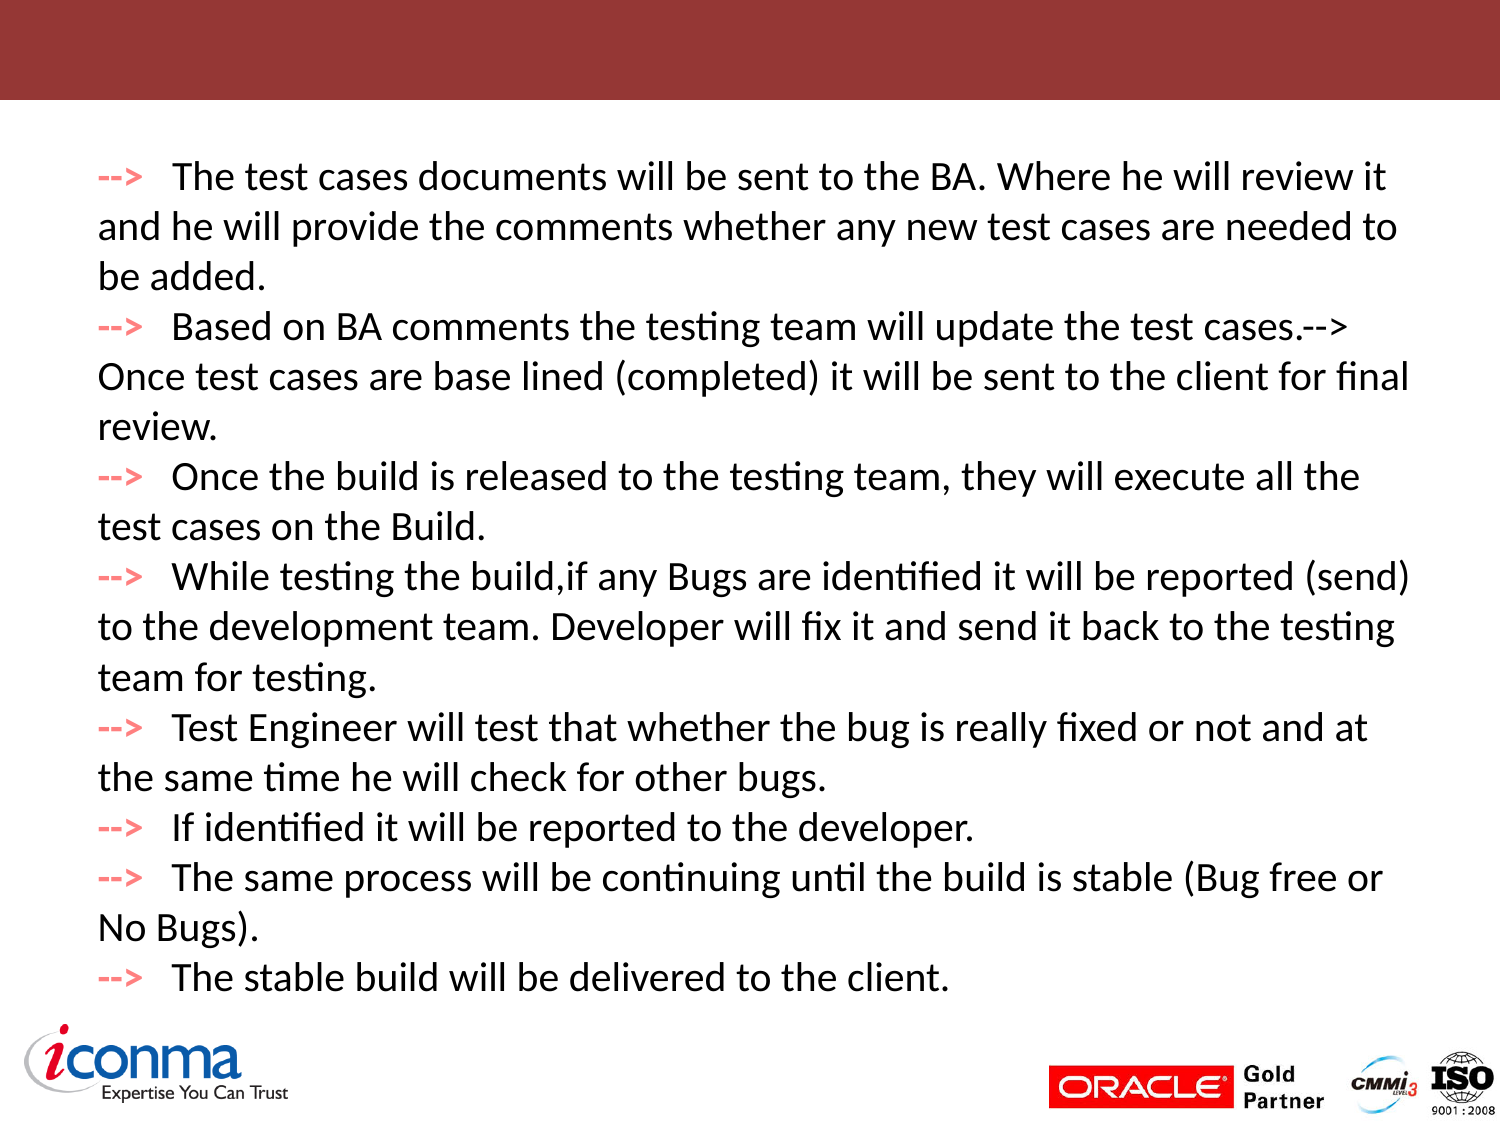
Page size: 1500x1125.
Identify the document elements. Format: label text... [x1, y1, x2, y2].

picture [24, 1024, 288, 1103]
picture [1346, 1047, 1497, 1123]
picture [1049, 1064, 1325, 1110]
text_box --> The test cases documents will be sent to the BA. Where he will review it and he will provide the comments whether any new test cases are needed to be added. --> Based on BA comments the testing team will update the test cases.--> Once test cases are base lined (completed) it will be sent to the client for final review. --> Once the build is released to the testing team, they will execute all the test cases on the Build. --> While testing the build,if any Bugs are identified it will be reported (send) to the development team. Developer will fix it and send it back to the testing team for testing. --> Test Engineer will test that whether the bug is really fixed or not and at the same time he will check for other bugs. --> If identified it will be reported to the developer. --> The same process will be continuing until the build is stable (Bug free or No Bugs). --> The stable build will be delivered to the client. [82, 141, 1430, 1057]
